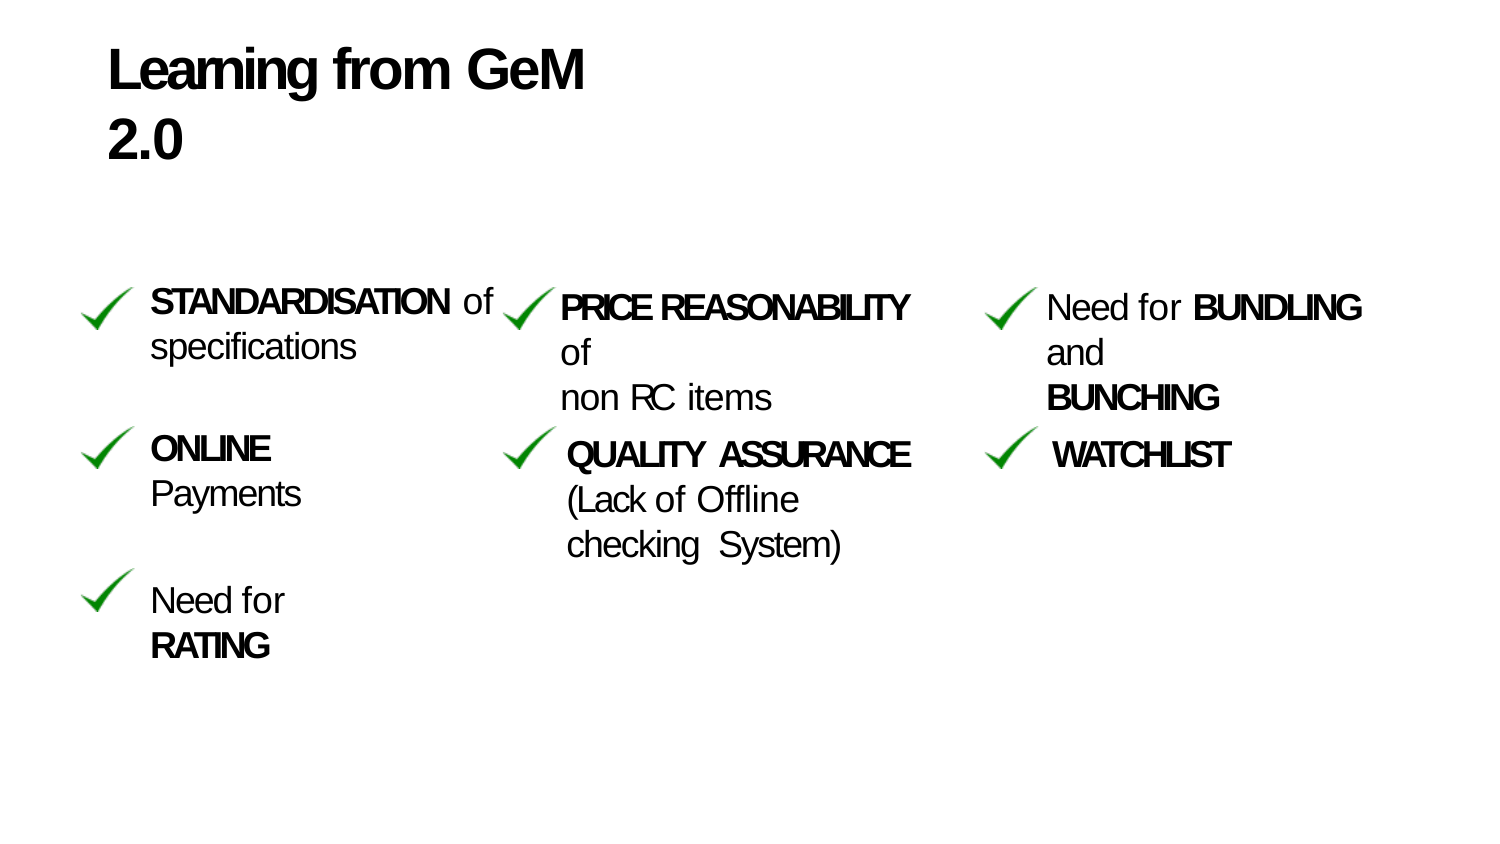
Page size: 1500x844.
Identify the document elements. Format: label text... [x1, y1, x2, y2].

text_box [502, 426, 557, 469]
text_box [502, 287, 557, 330]
text_box [984, 426, 1039, 469]
text_box Need for BUNDLING and BUNCHING [1043, 280, 1426, 418]
text_box STANDARDISATION of specifications [147, 275, 496, 368]
text_box Need for RATING [147, 573, 416, 666]
text_box [80, 568, 135, 612]
text_box [80, 287, 135, 330]
text_box [984, 287, 1039, 330]
text_box ONLINE Payments [147, 421, 430, 514]
text_box Learning from GeM 2.0 [105, 28, 667, 172]
text_box [80, 426, 135, 469]
text_box WATCHLIST [1050, 428, 1235, 476]
text_box PRICE REASONABILITY of non RC items [557, 281, 947, 418]
text_box QUALITY ASSURANCE (Lack of Offline checking System) [564, 427, 939, 565]
